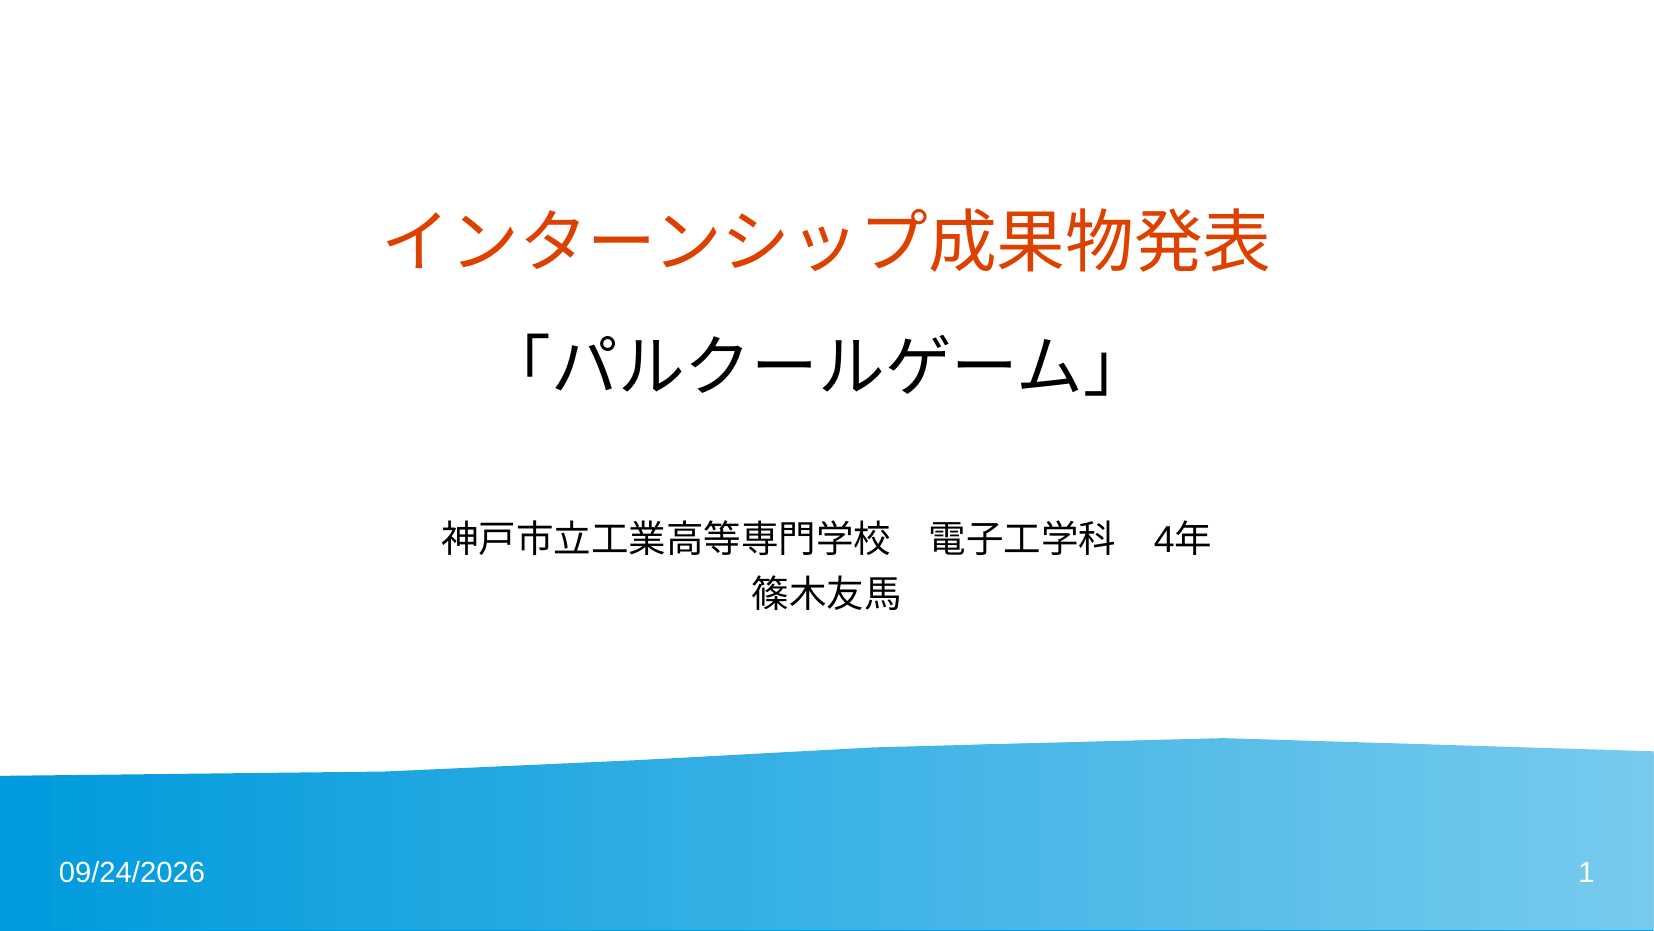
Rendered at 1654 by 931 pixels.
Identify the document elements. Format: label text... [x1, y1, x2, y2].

text_box 「パルクールゲーム」 [470, 279, 1184, 443]
text_box 神戸市立工業高等専門学校 電子工学科 4年 篠木友馬 [426, 501, 1227, 601]
title インターンシップ成果物発表 [88, 147, 1565, 325]
